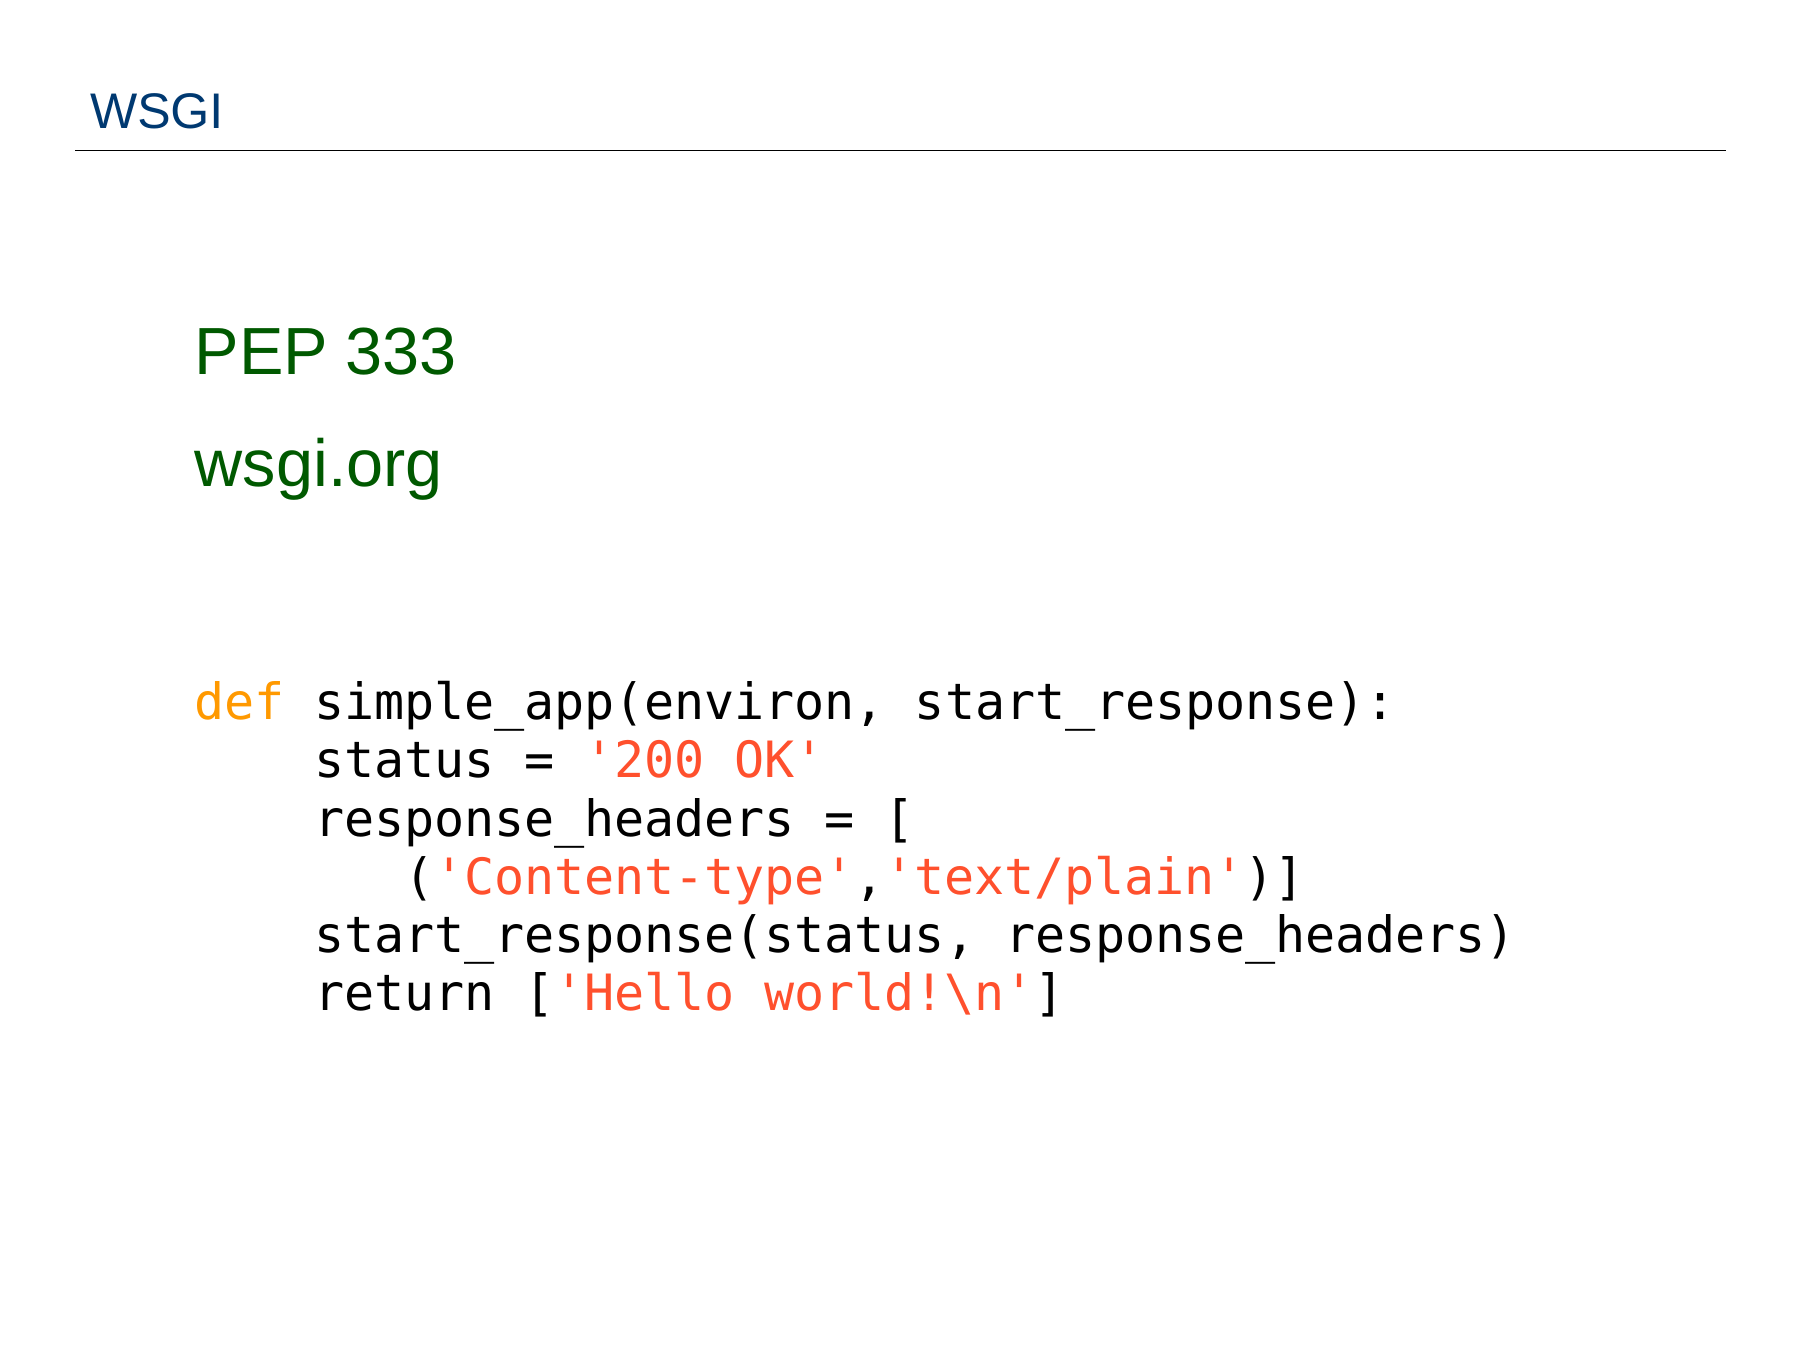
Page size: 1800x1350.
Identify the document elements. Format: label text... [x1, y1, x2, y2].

title WSGI [90, 38, 1710, 147]
text_box PEP 333 wsgi.org def simple_app(environ, start_response): status = '200 OK' response_headers = [ ('Content-type','text/plain')] start_response(status, response_headers) return ['Hello world!\n'] [179, 269, 1800, 1107]
